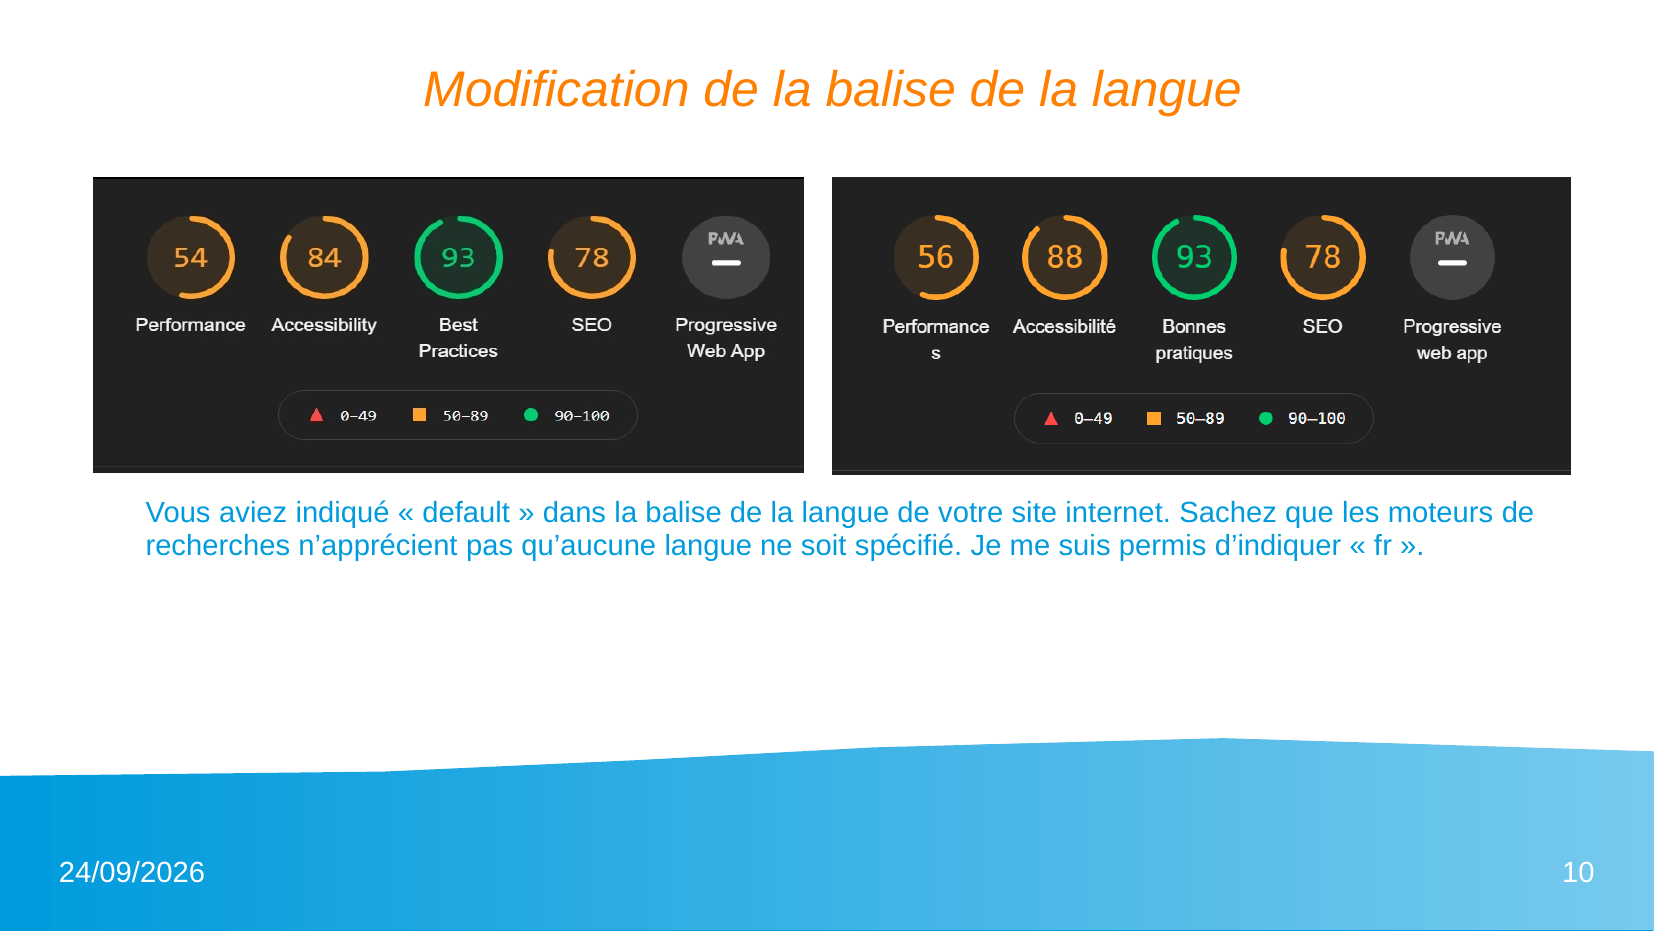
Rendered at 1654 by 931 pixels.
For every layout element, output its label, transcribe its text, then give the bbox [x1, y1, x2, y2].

picture [93, 177, 804, 473]
title Modification de la balise de la langue [94, 0, 1571, 178]
list Vous aviez indiqué « default » dans la balise de la langue de votre site internet. Sachez que les moteurs de recherches n’apprécient pas qu’aucune langue ne soit spécifié. Je me suis permis d’indiquer « fr ». [74, 496, 1611, 721]
picture [832, 177, 1571, 475]
